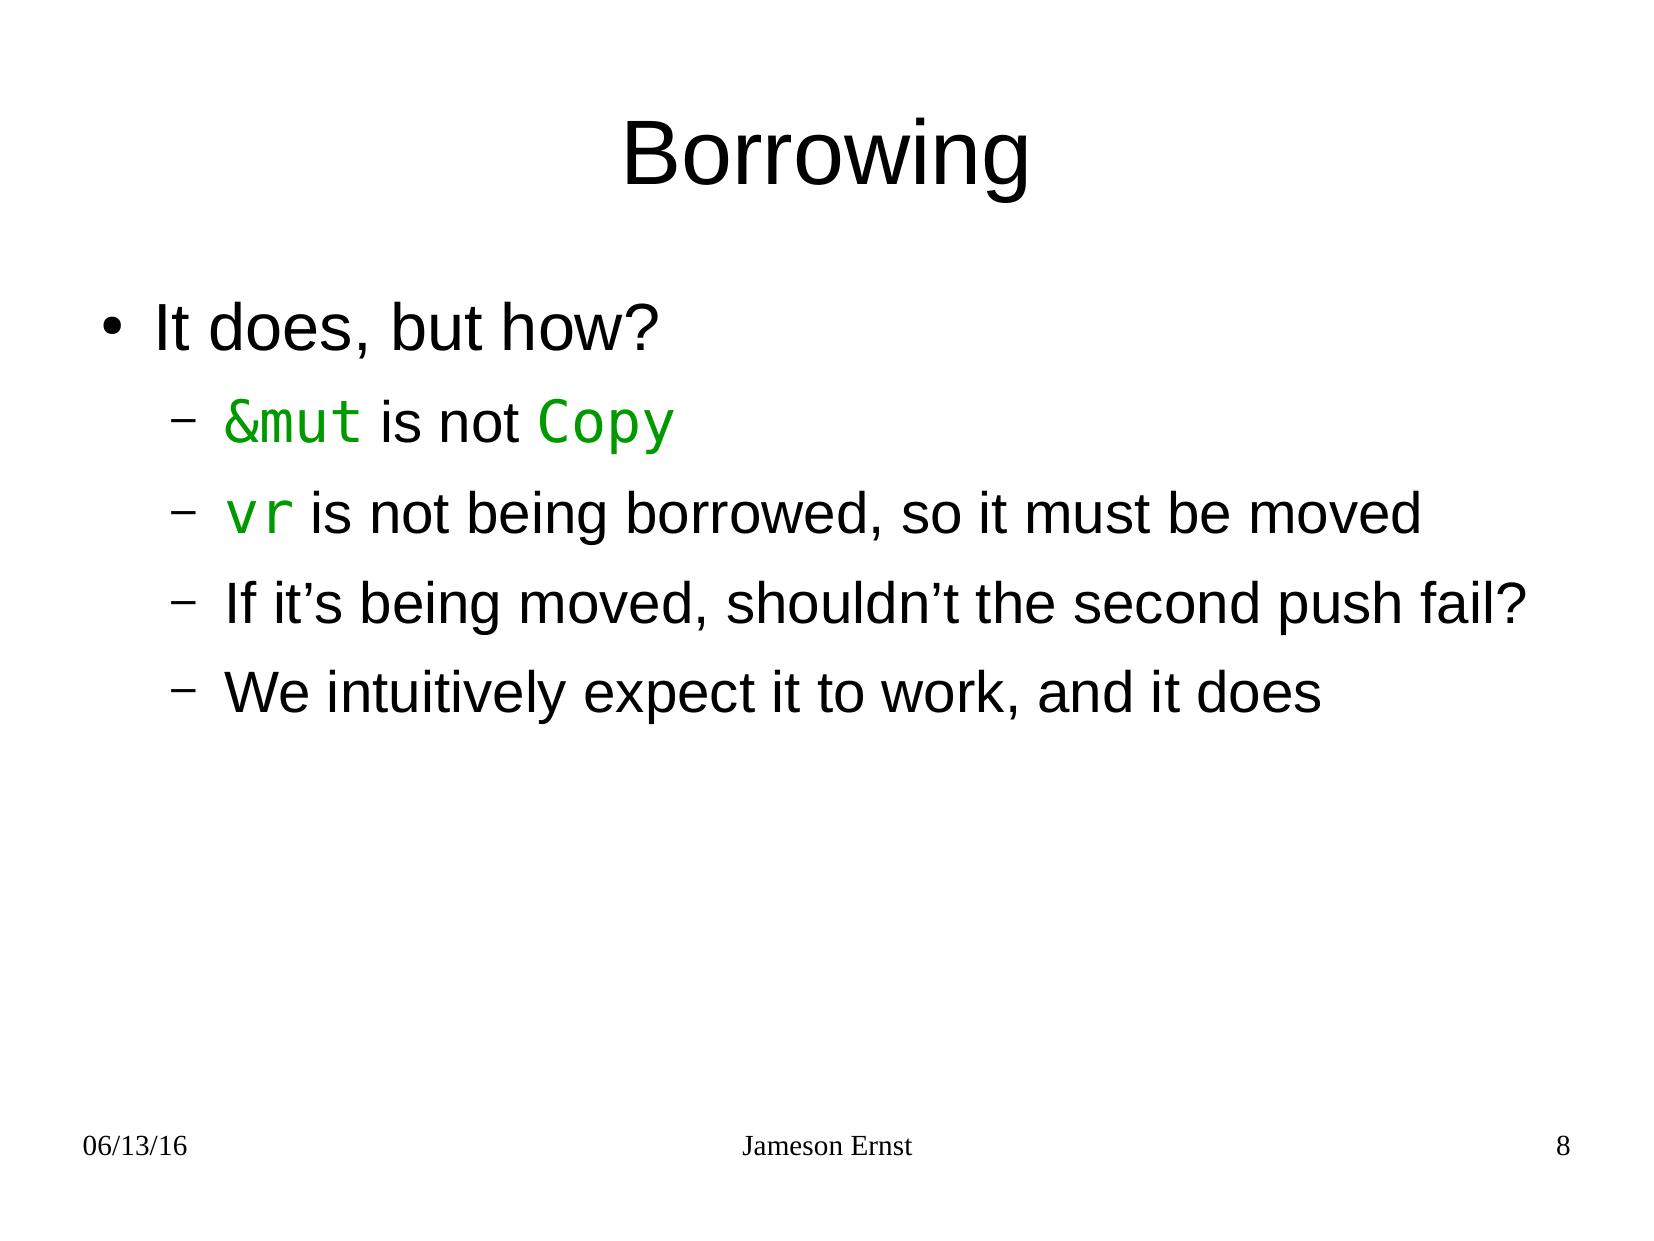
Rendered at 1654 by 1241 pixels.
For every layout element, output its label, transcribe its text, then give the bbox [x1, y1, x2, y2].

title Borrowing [82, 49, 1571, 257]
list It does, but how? &mut is not Copy vr is not being borrowed, so it must be moved If it’s being moved, shouldn’t the second push fail? We intuitively expect it to work, and it does [82, 290, 1571, 1010]
